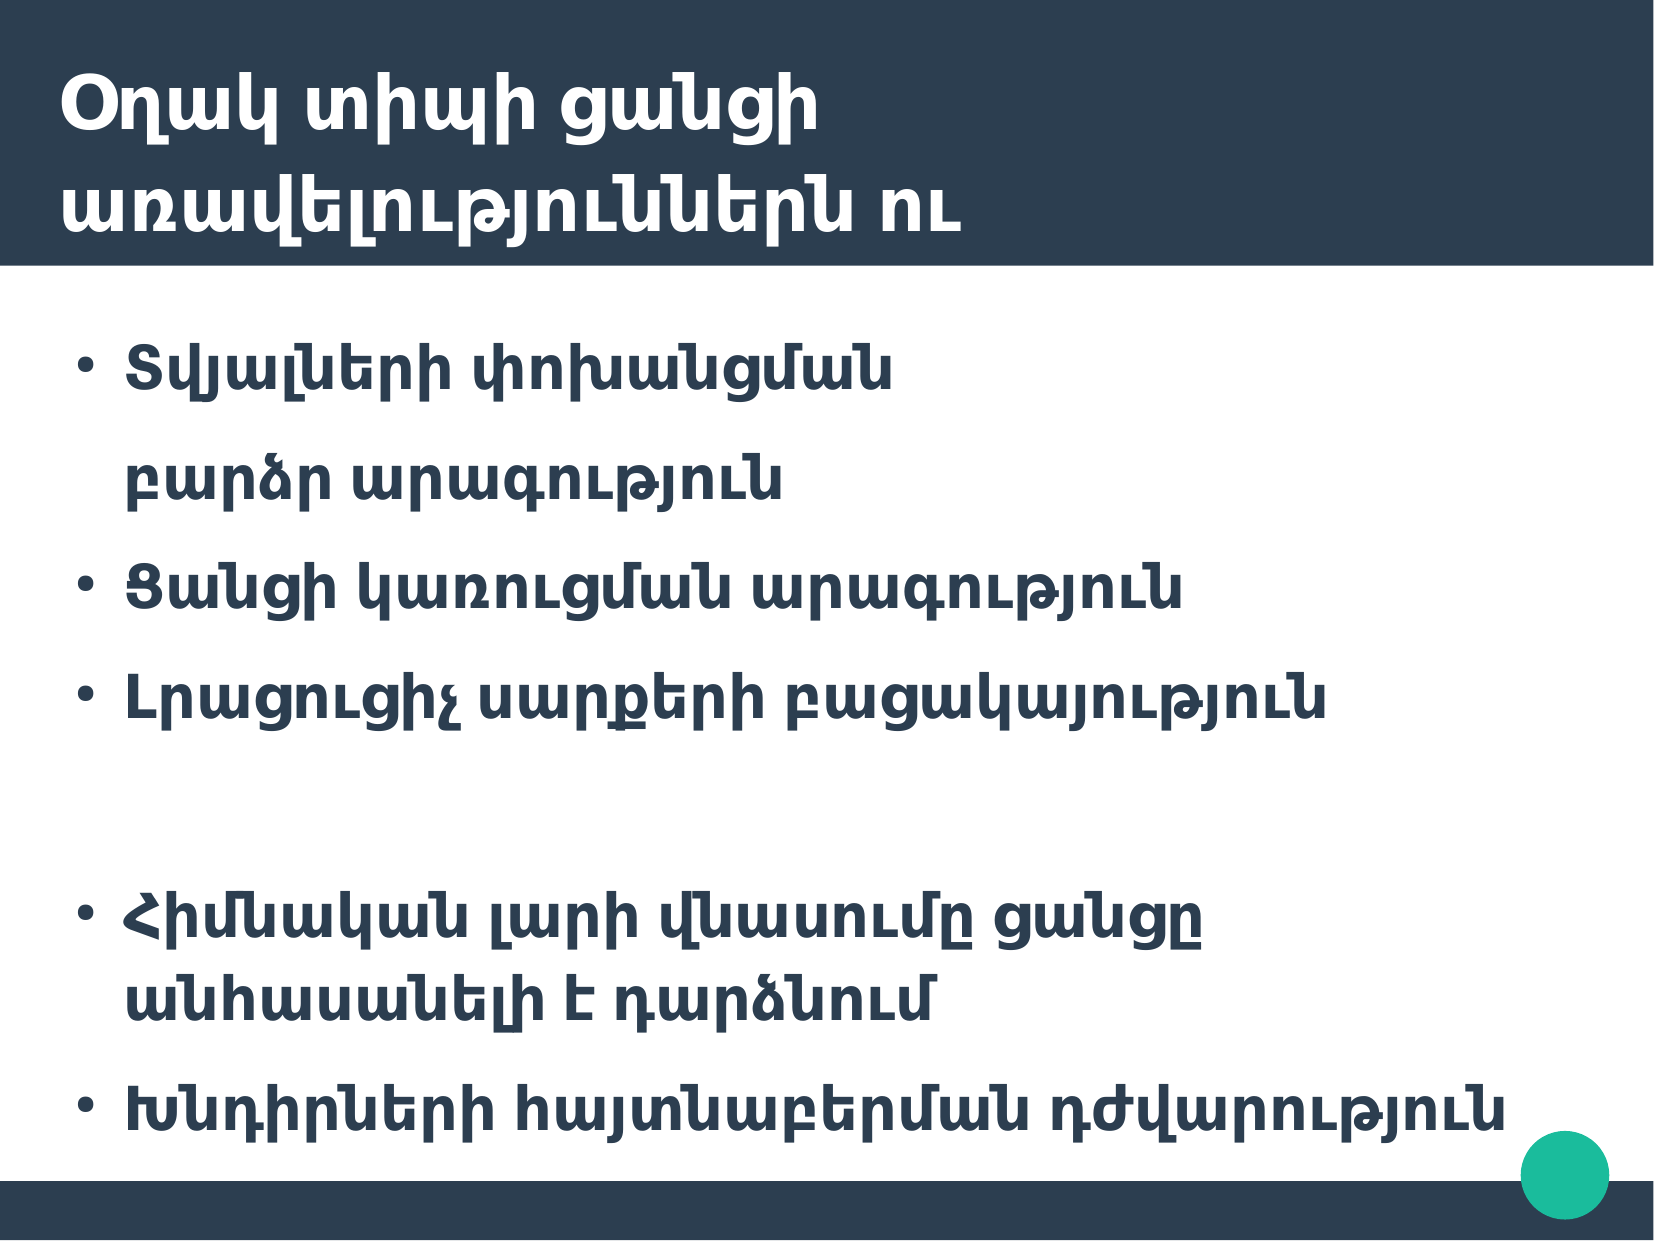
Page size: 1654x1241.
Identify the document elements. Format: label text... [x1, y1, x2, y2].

list Տվյալների փոխանցման բարձր արագություն Ցանցի կառուցման արագություն Լրացուցիչ սարքերի բացակայություն Հիմնական լարի վնասումը ցանցը անհասանելի է դարձնում Խնդիրների հայտնաբերման դժվարություն [59, 324, 1595, 1152]
title Օղակ տիպի ցանցի առավելություններն ու թերությունները [59, 49, 1595, 301]
